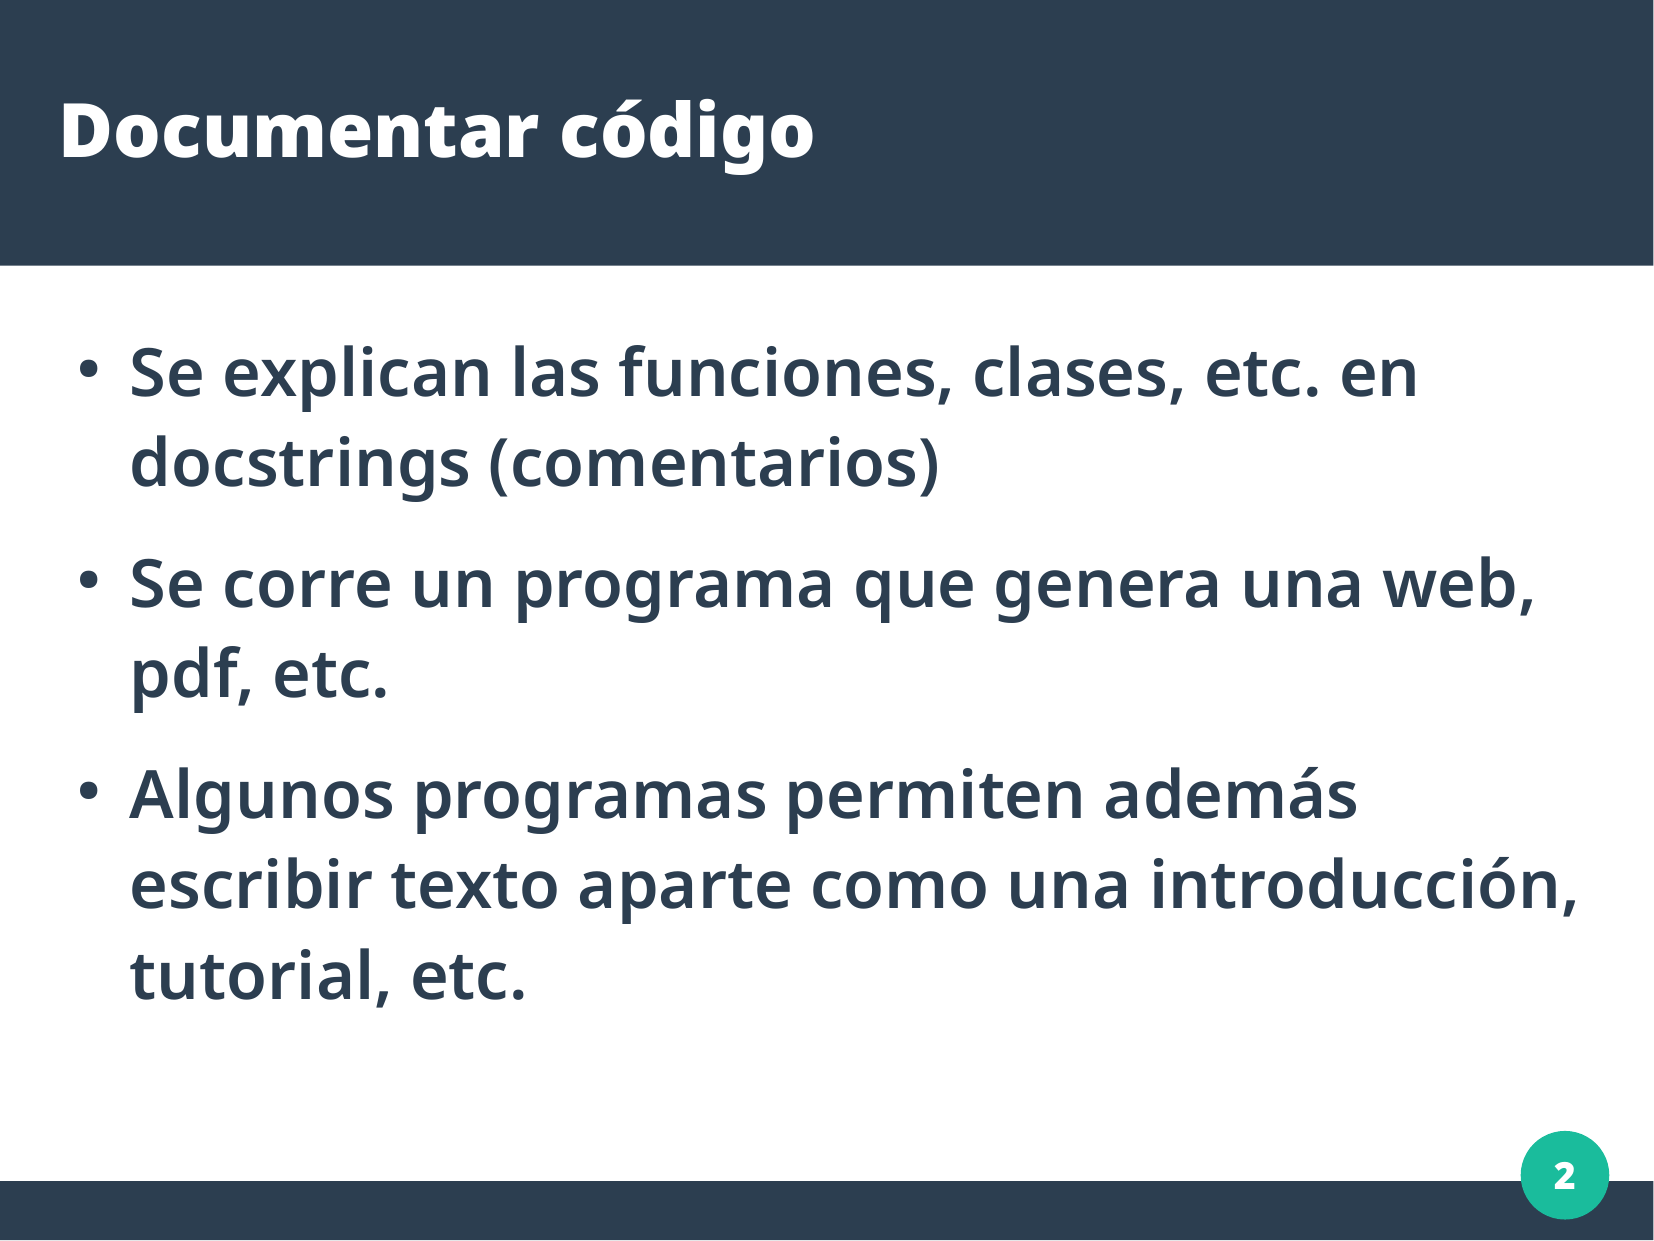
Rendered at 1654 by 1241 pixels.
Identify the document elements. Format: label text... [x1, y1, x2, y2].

list Se explican las funciones, clases, etc. en docstrings (comentarios) Se corre un programa que genera una web, pdf, etc. Algunos programas permiten además escribir texto aparte como una introducción, tutorial, etc. [59, 324, 1595, 1152]
title Documentar código [59, 49, 1595, 207]
